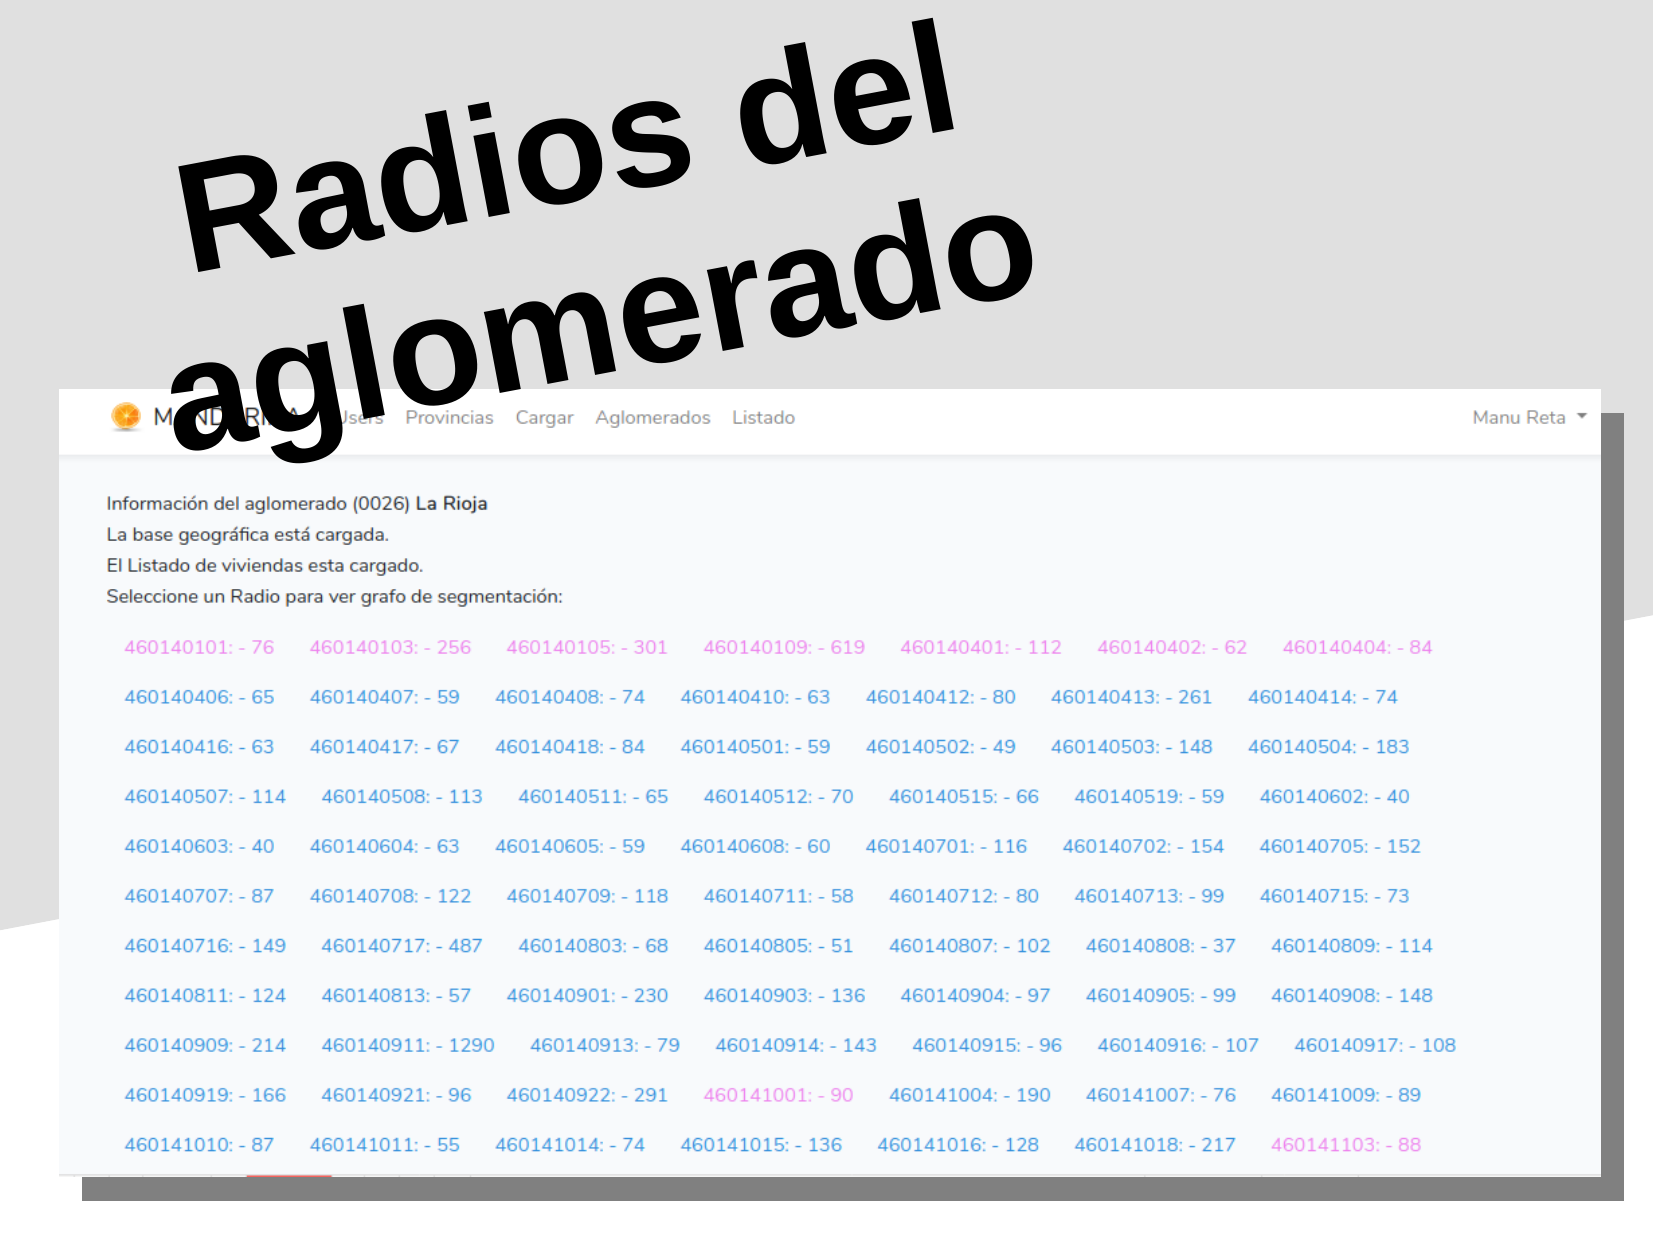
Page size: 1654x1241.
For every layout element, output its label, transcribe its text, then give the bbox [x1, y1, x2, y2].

picture [59, 389, 1601, 1177]
title Radios del aglomerado [0, 0, 1347, 522]
